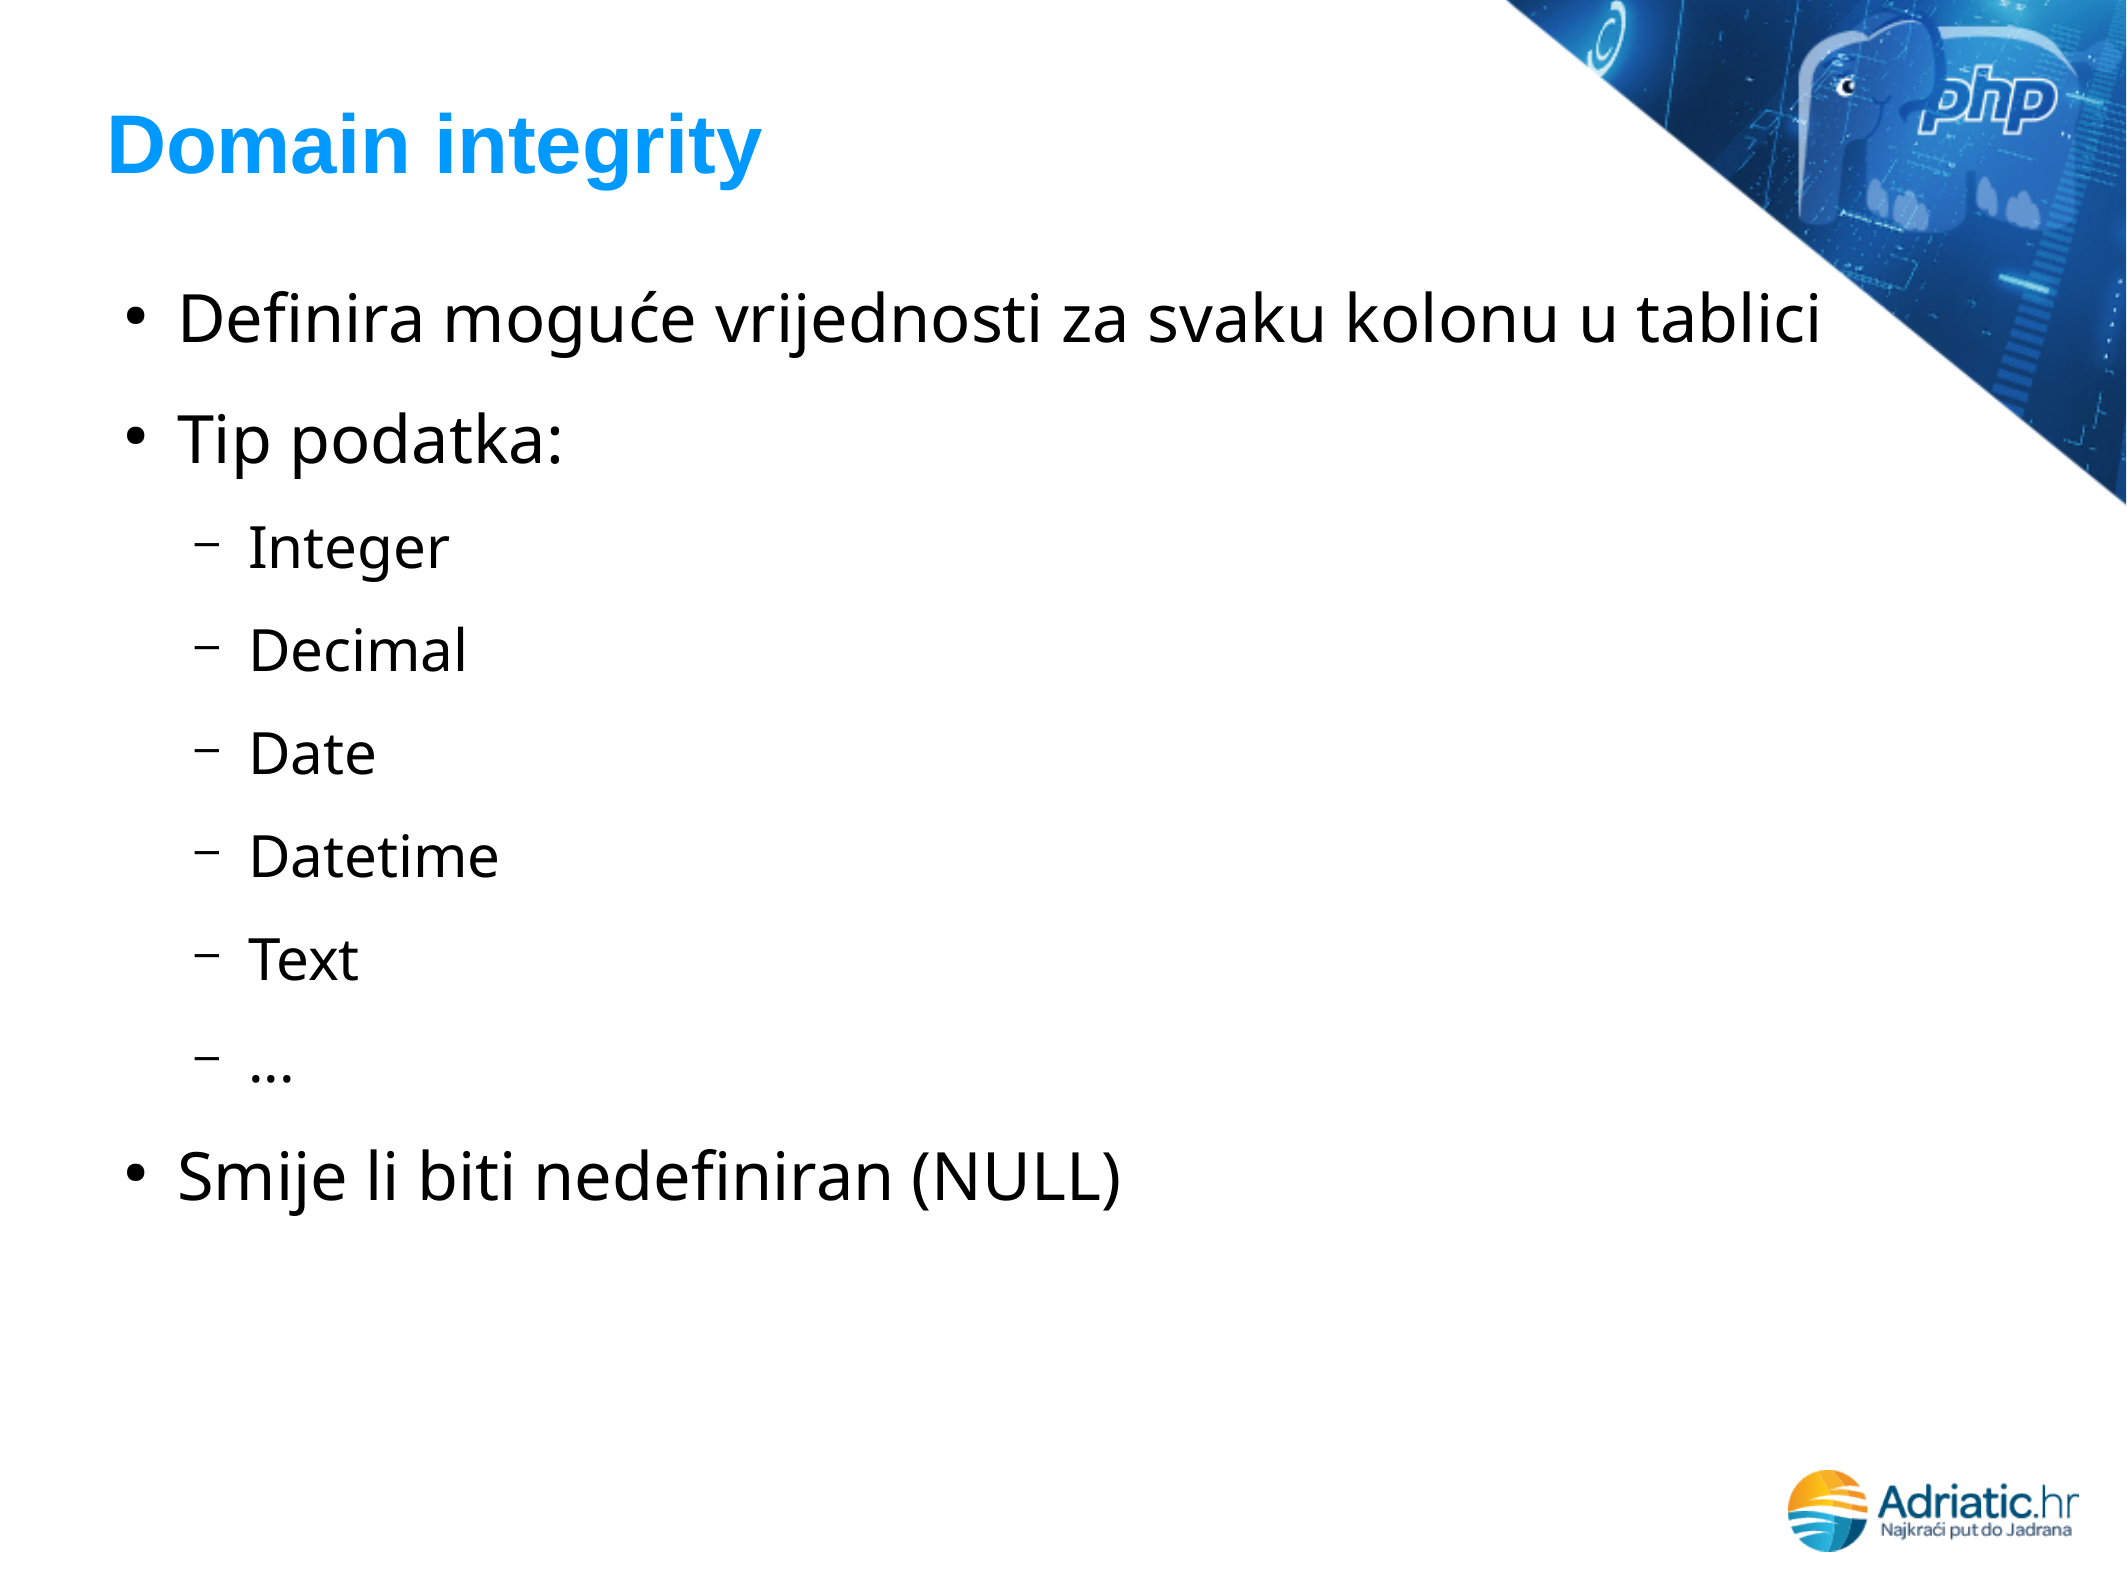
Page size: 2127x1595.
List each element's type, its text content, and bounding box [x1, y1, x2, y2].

list Definira moguće vrijednosti za svaku kolonu u tablici Tip podatka: Integer Decimal Date Datetime Text ... Smije li biti nedefiniran (NULL) [106, 271, 2020, 1453]
picture [1505, 0, 2127, 625]
picture [1788, 1470, 2079, 1552]
title Domain integrity [106, 70, 1630, 219]
